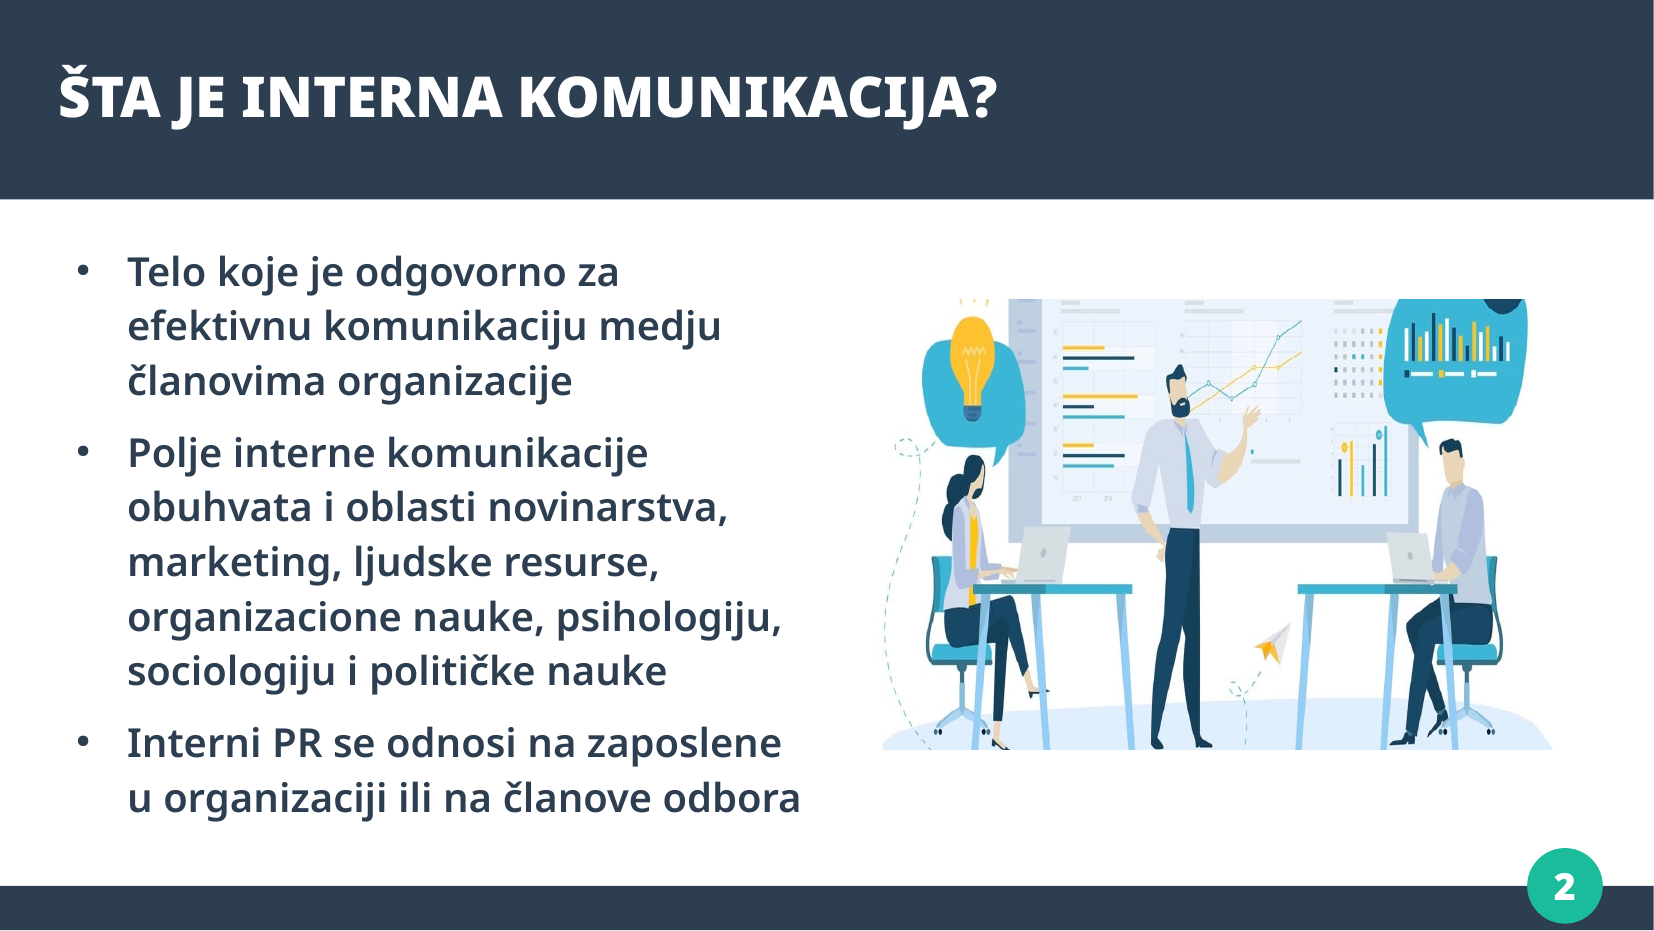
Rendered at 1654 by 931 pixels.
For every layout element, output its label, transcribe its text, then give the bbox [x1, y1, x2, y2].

list Telo koje je odgovorno za efektivnu komunikaciju medju članovima organizacije Polje interne komunikacije obuhvata i oblasti novinarstva, marketing, ljudske resurse, organizacione nauke, psihologiju, sociologiju i političke nauke Interni PR se odnosi na zaposlene u organizaciji ili na članove odbora [59, 243, 809, 864]
picture [842, 299, 1576, 751]
title ŠTA JE INTERNA KOMUNIKACIJA? [59, 37, 1595, 155]
